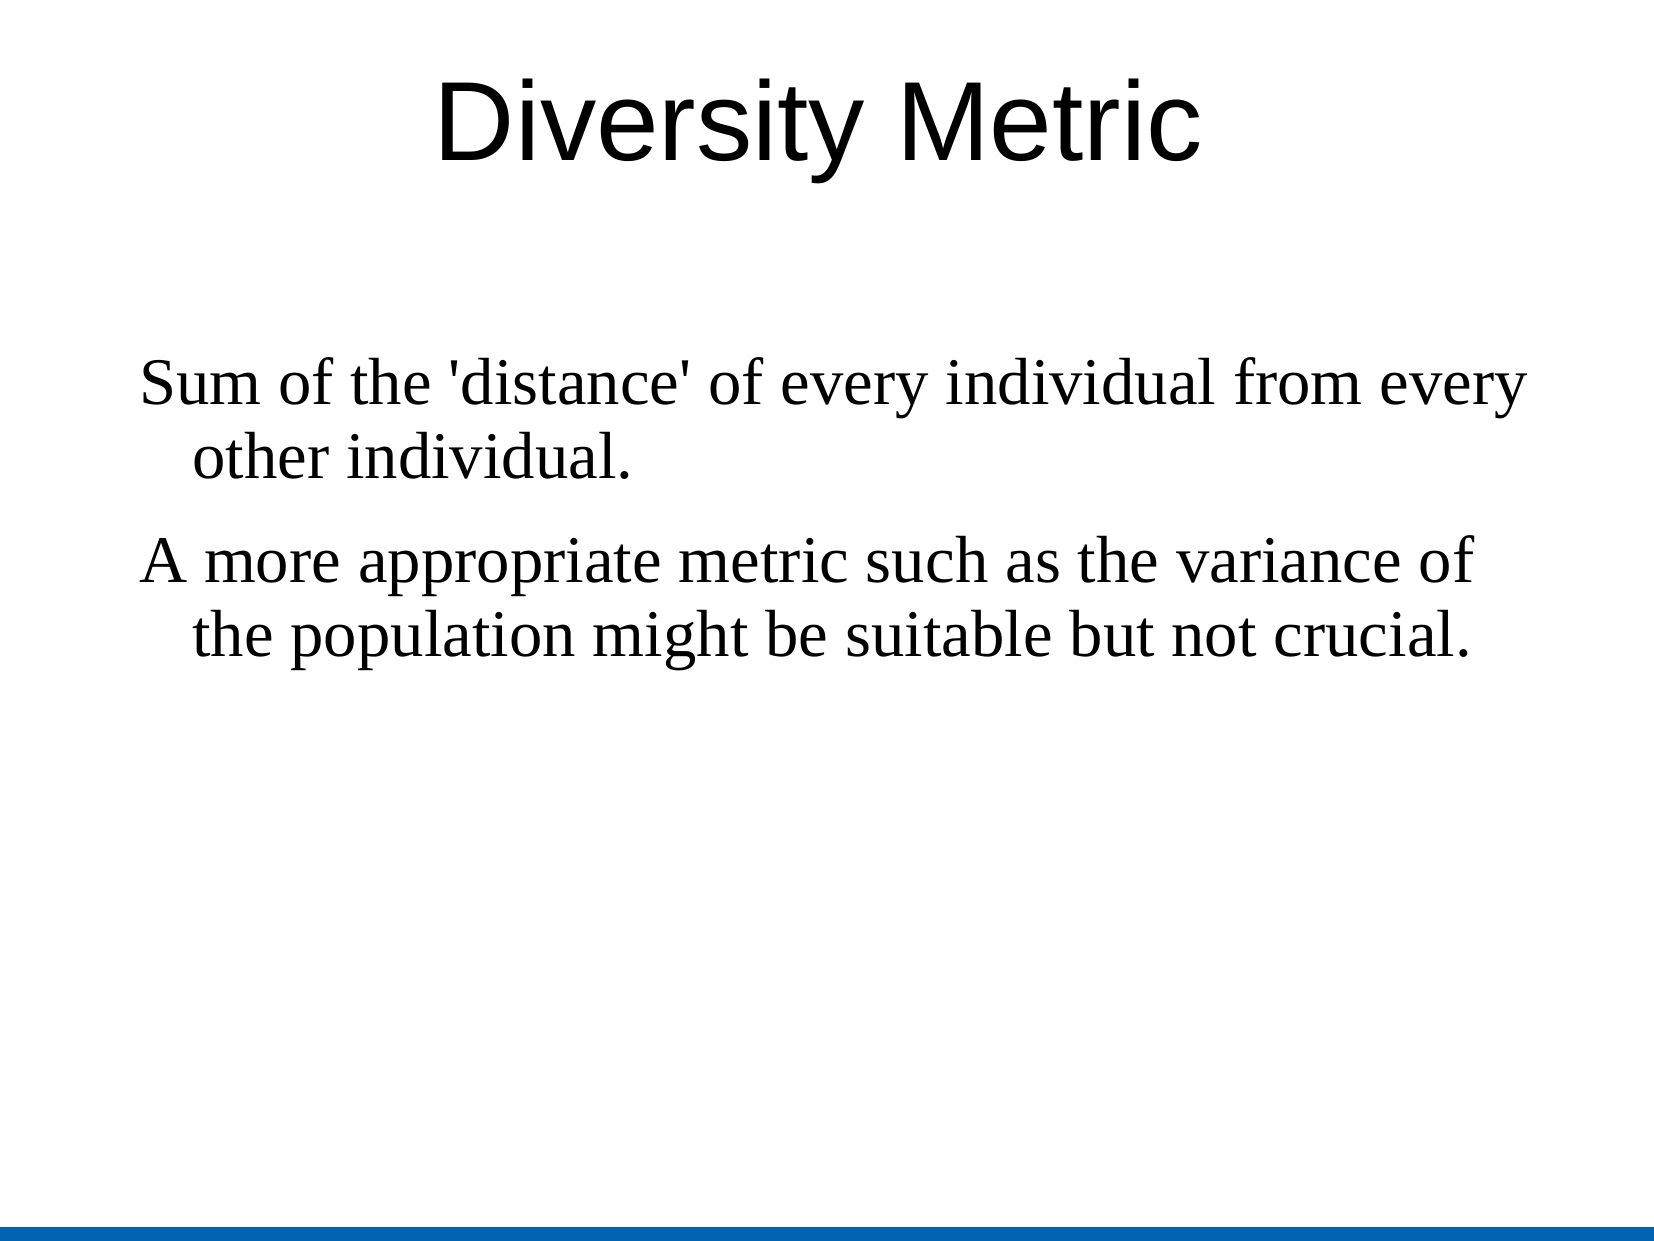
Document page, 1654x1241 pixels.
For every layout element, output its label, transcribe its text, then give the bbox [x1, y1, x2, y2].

list Sum of the 'distance' of every individual from every other individual. A more appropriate metric such as the variance of the population might be suitable but not crucial. [121, 344, 1533, 1127]
title Diversity Metric [112, 17, 1525, 226]
